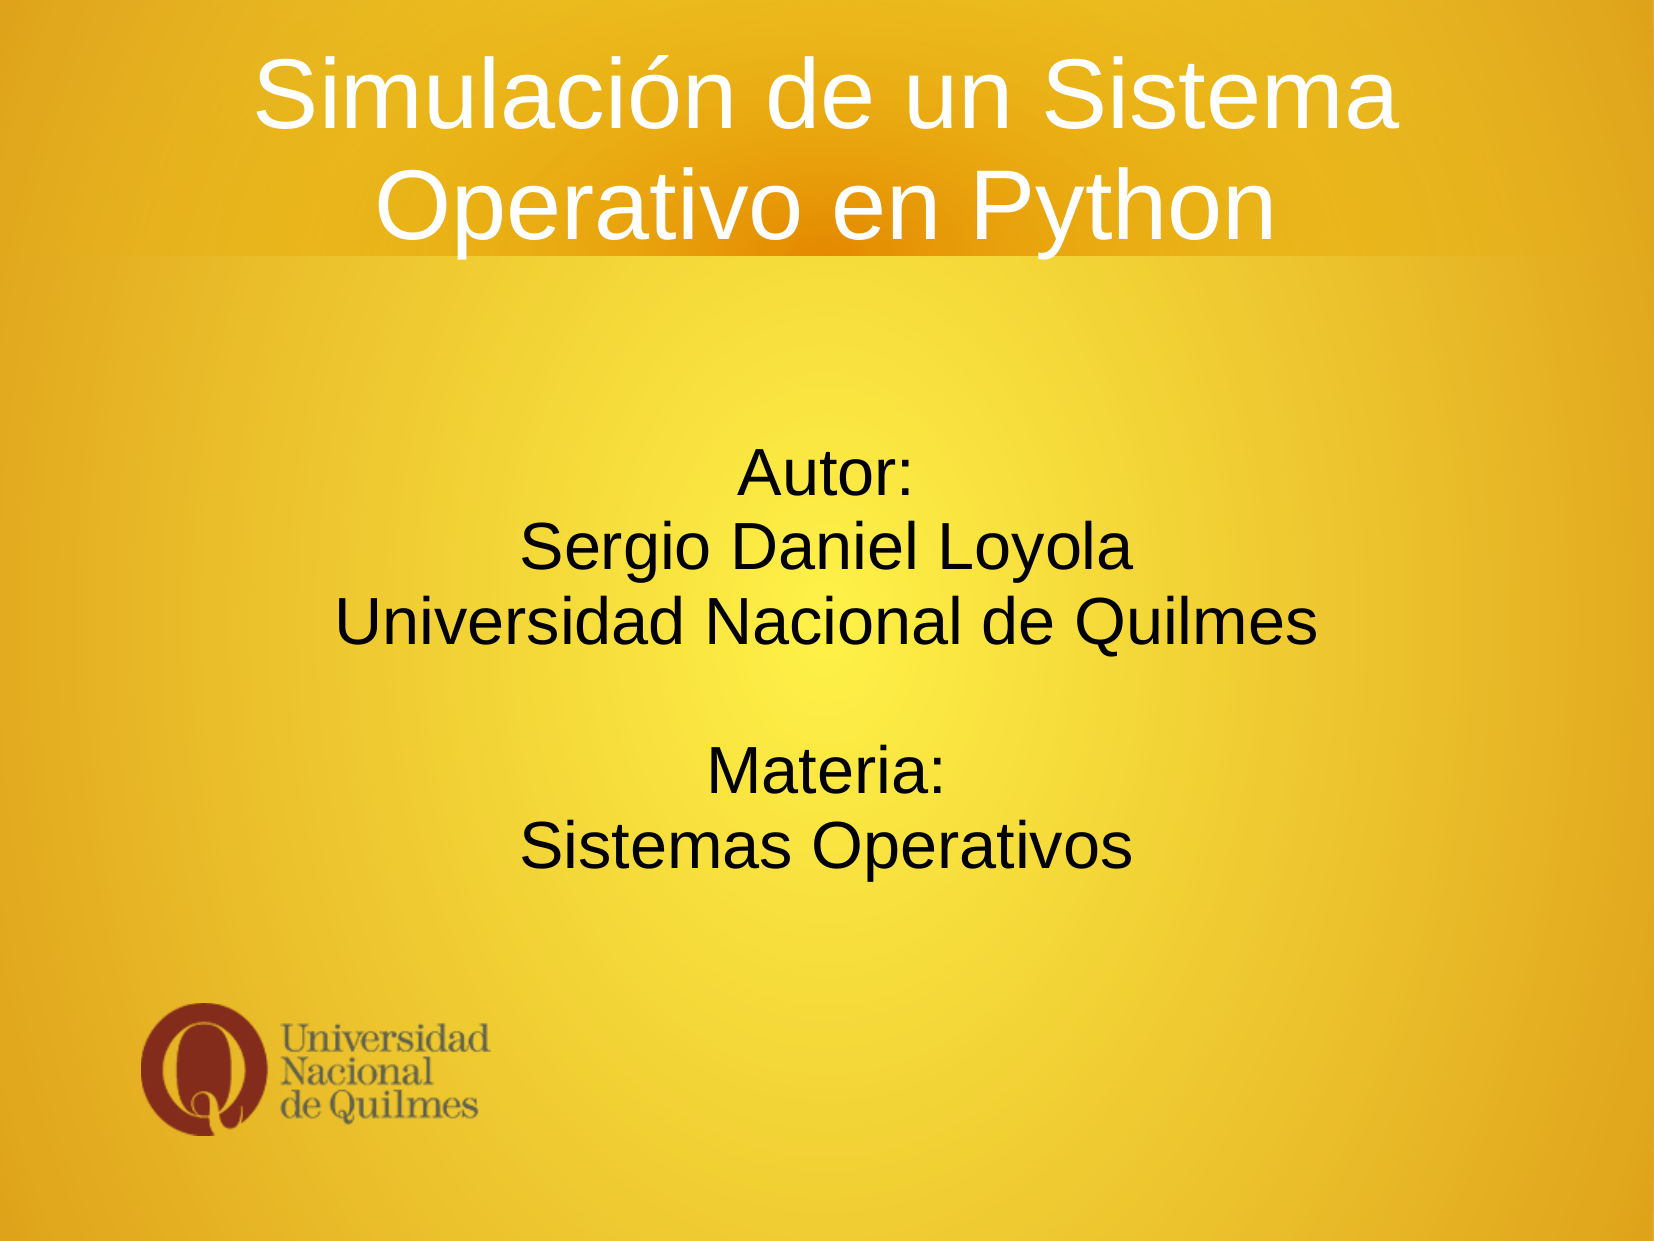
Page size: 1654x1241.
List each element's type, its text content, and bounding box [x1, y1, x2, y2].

title Simulación de un Sistema Operativo en Python [82, 38, 1571, 261]
subtitle Autor: Sergio Daniel Loyola Universidad Nacional de Quilmes Materia: Sistemas Operativos [82, 299, 1571, 1019]
picture [141, 1003, 491, 1136]
